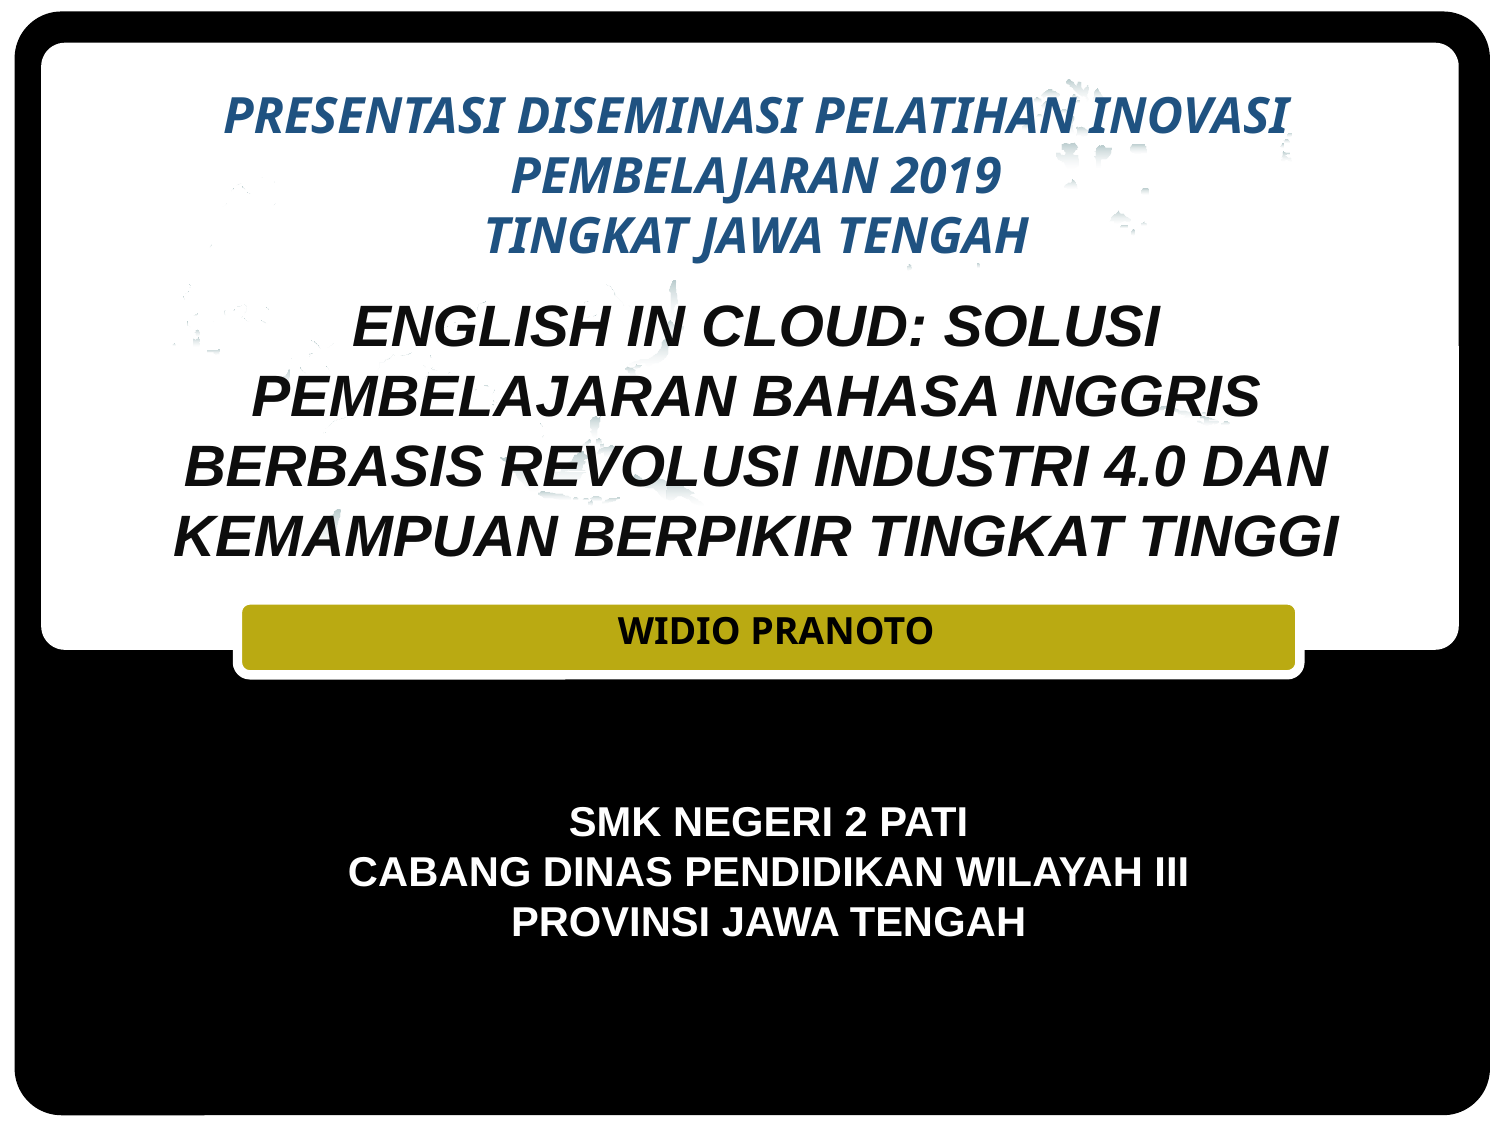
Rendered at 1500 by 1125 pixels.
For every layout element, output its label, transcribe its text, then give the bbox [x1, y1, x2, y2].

text_box WIDIO PRANOTO [262, 599, 1290, 675]
text_box PRESENTASI DISEMINASI PELATIHAN INOVASI PEMBELAJARAN 2019 TINGKAT JAWA TENGAH [56, 142, 1457, 205]
text_box ENGLISH IN CLOUD: SOLUSI PEMBELAJARAN BAHASA INGGRIS BERBASIS REVOLUSI INDUSTRI 4.0 DAN KEMAMPUAN BERPIKIR TINGKAT TINGGI [99, 280, 1413, 576]
text_box SMK NEGERI 2 PATI CABANG DINAS PENDIDIKAN WILAYAH III PROVINSI JAWA TENGAH [281, 787, 1257, 953]
